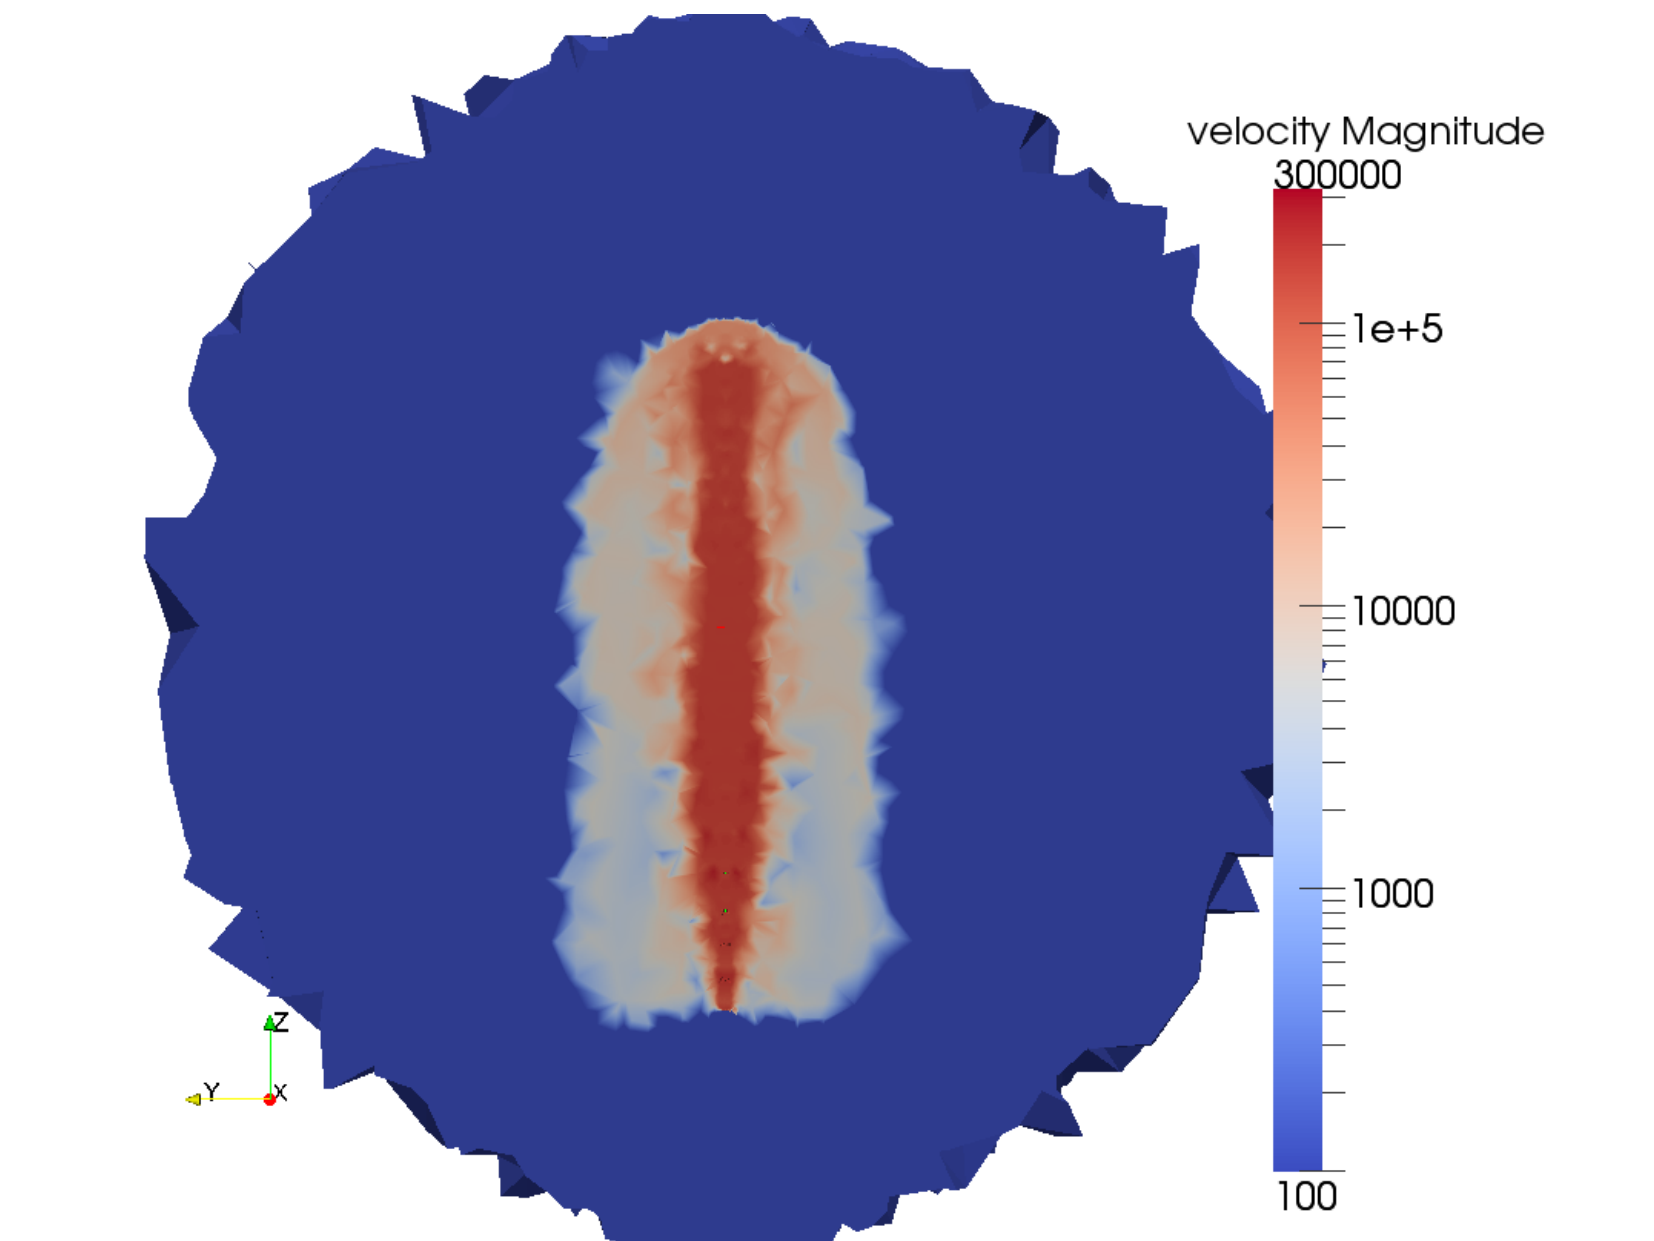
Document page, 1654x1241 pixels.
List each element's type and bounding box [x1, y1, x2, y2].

picture [115, 14, 1550, 1241]
